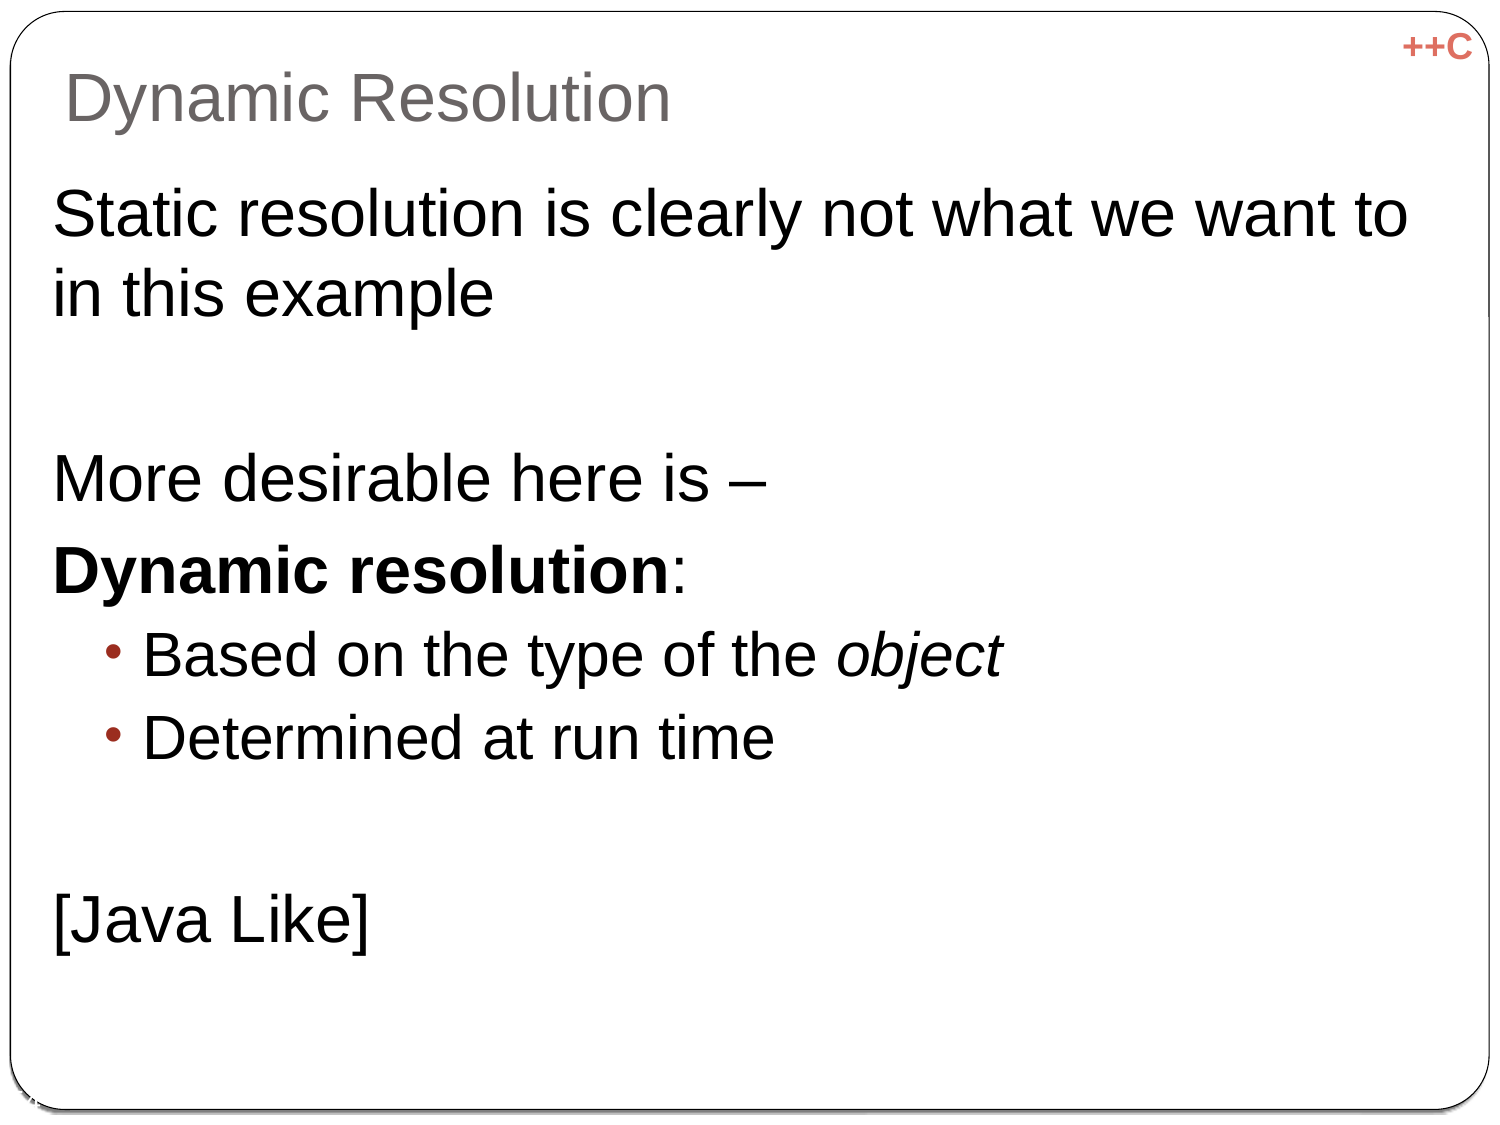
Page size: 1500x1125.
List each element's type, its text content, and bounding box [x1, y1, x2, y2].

slide_number <number> [0, 1074, 50, 1125]
list Static resolution is clearly not what we want to in this example More desirable here is – Dynamic resolution: Based on the type of the object Determined at run time [Java Like] [37, 162, 1463, 1088]
title Dynamic Resolution [50, 45, 1450, 150]
